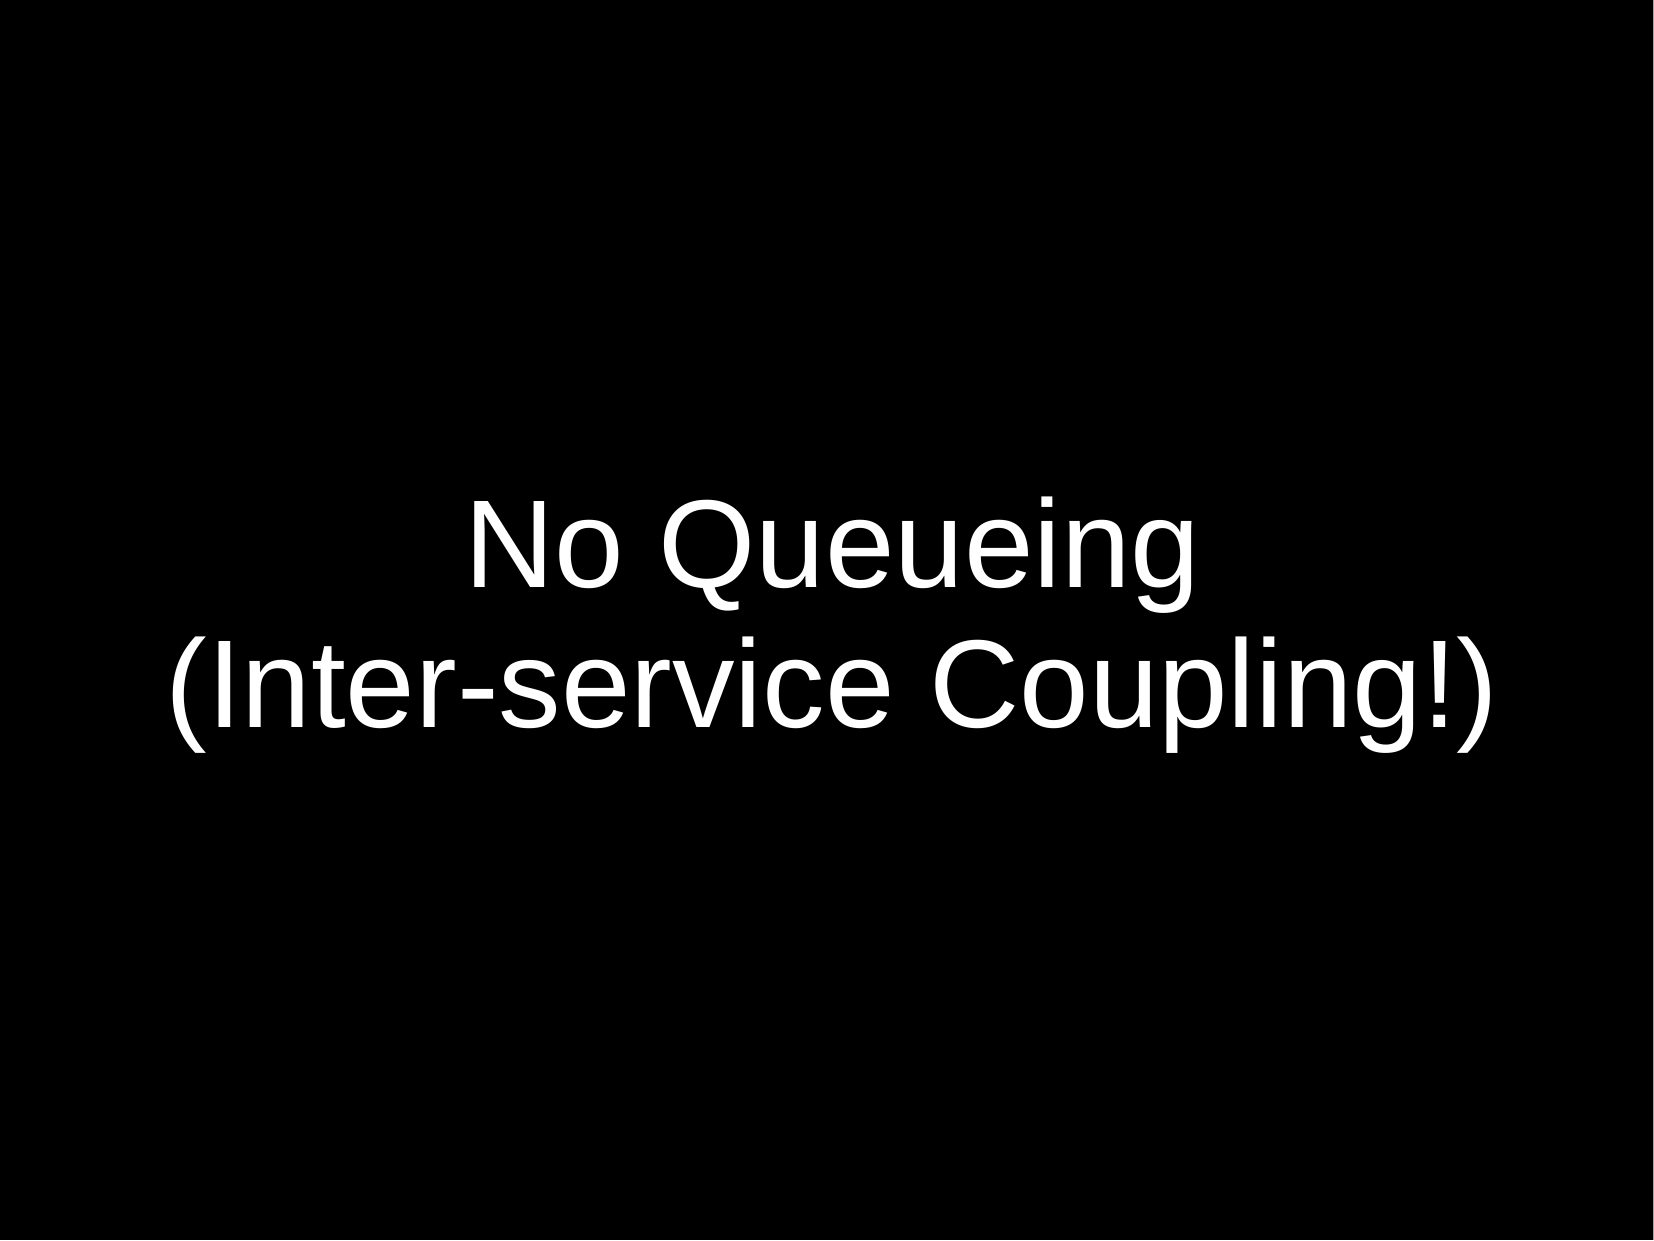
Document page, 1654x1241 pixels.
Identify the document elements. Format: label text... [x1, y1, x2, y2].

title No Queueing (Inter-service Coupling!) [88, 386, 1577, 843]
